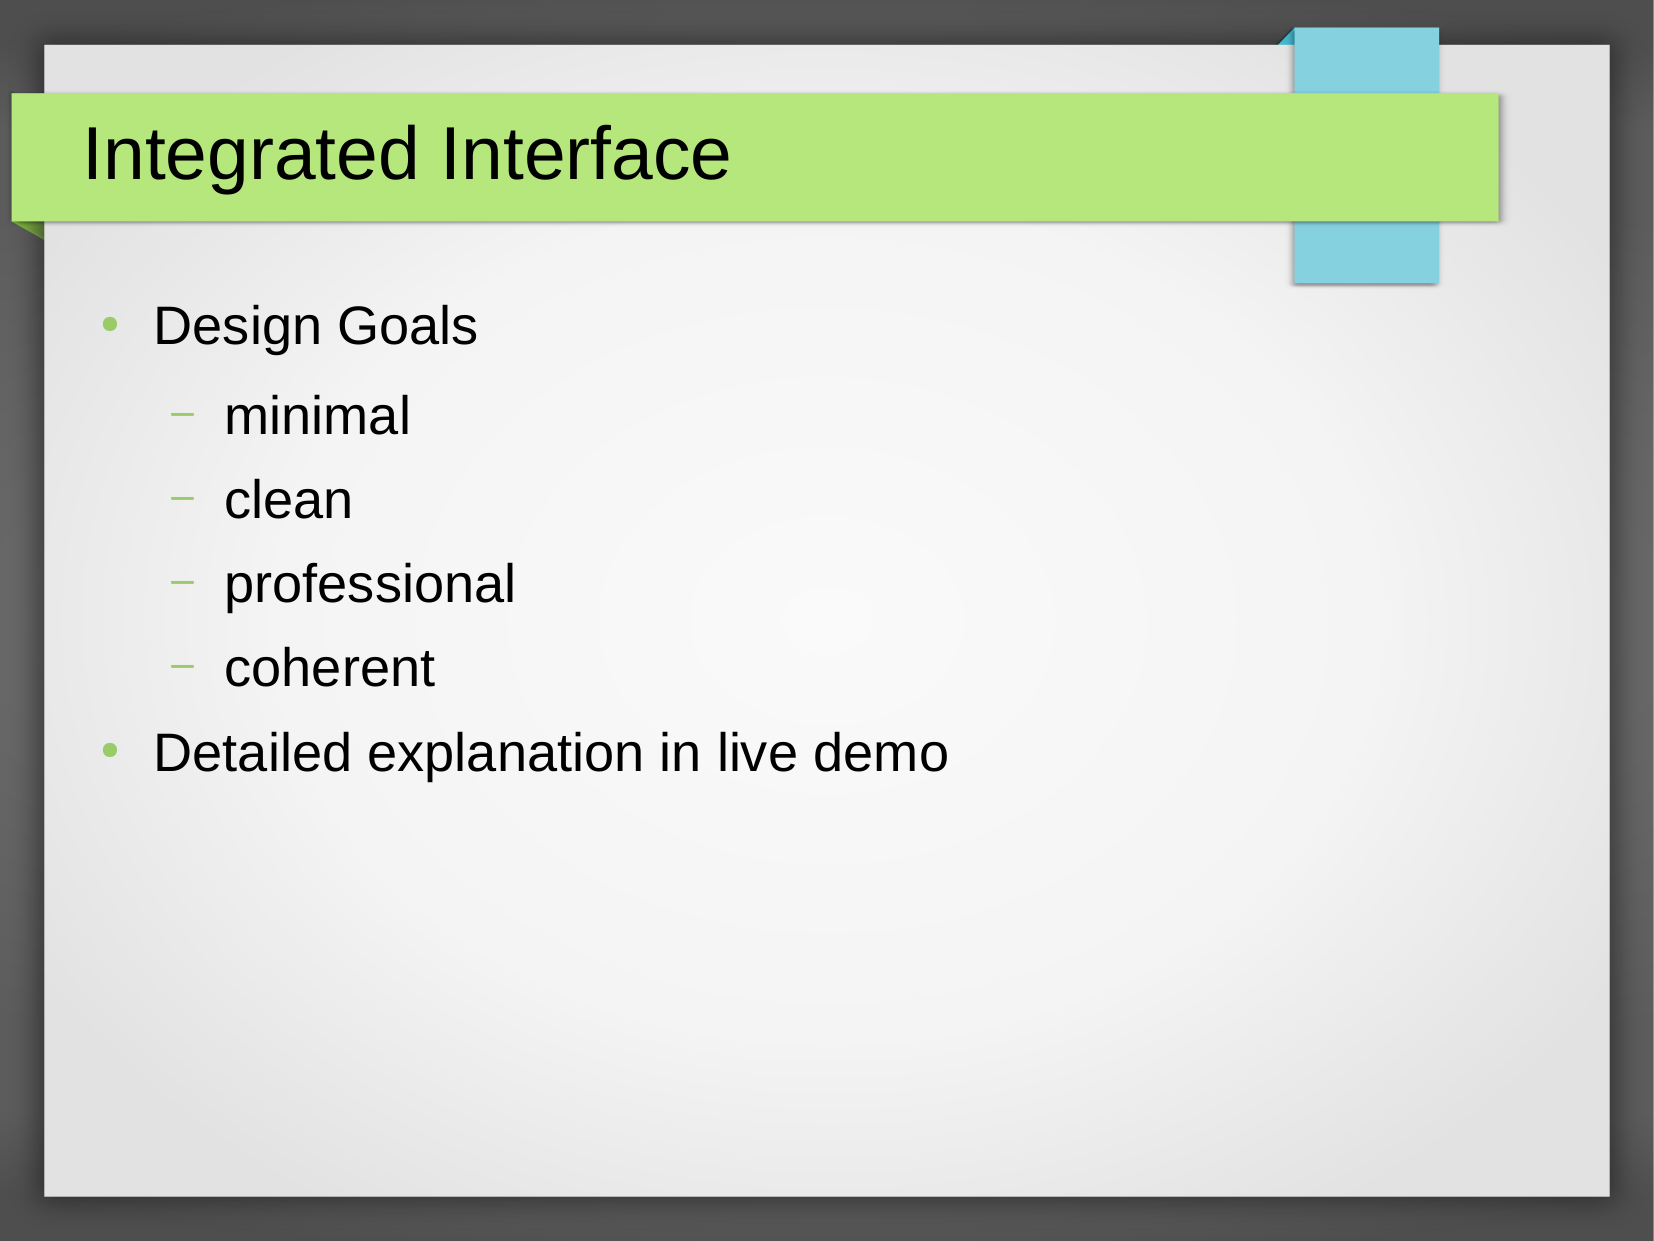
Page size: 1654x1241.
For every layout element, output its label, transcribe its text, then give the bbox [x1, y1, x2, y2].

picture [0, 0, 1654, 1241]
title Integrated Interface [82, 94, 1264, 213]
list Design Goals minimal clean professional coherent Detailed explanation in live demo [82, 295, 1571, 1015]
